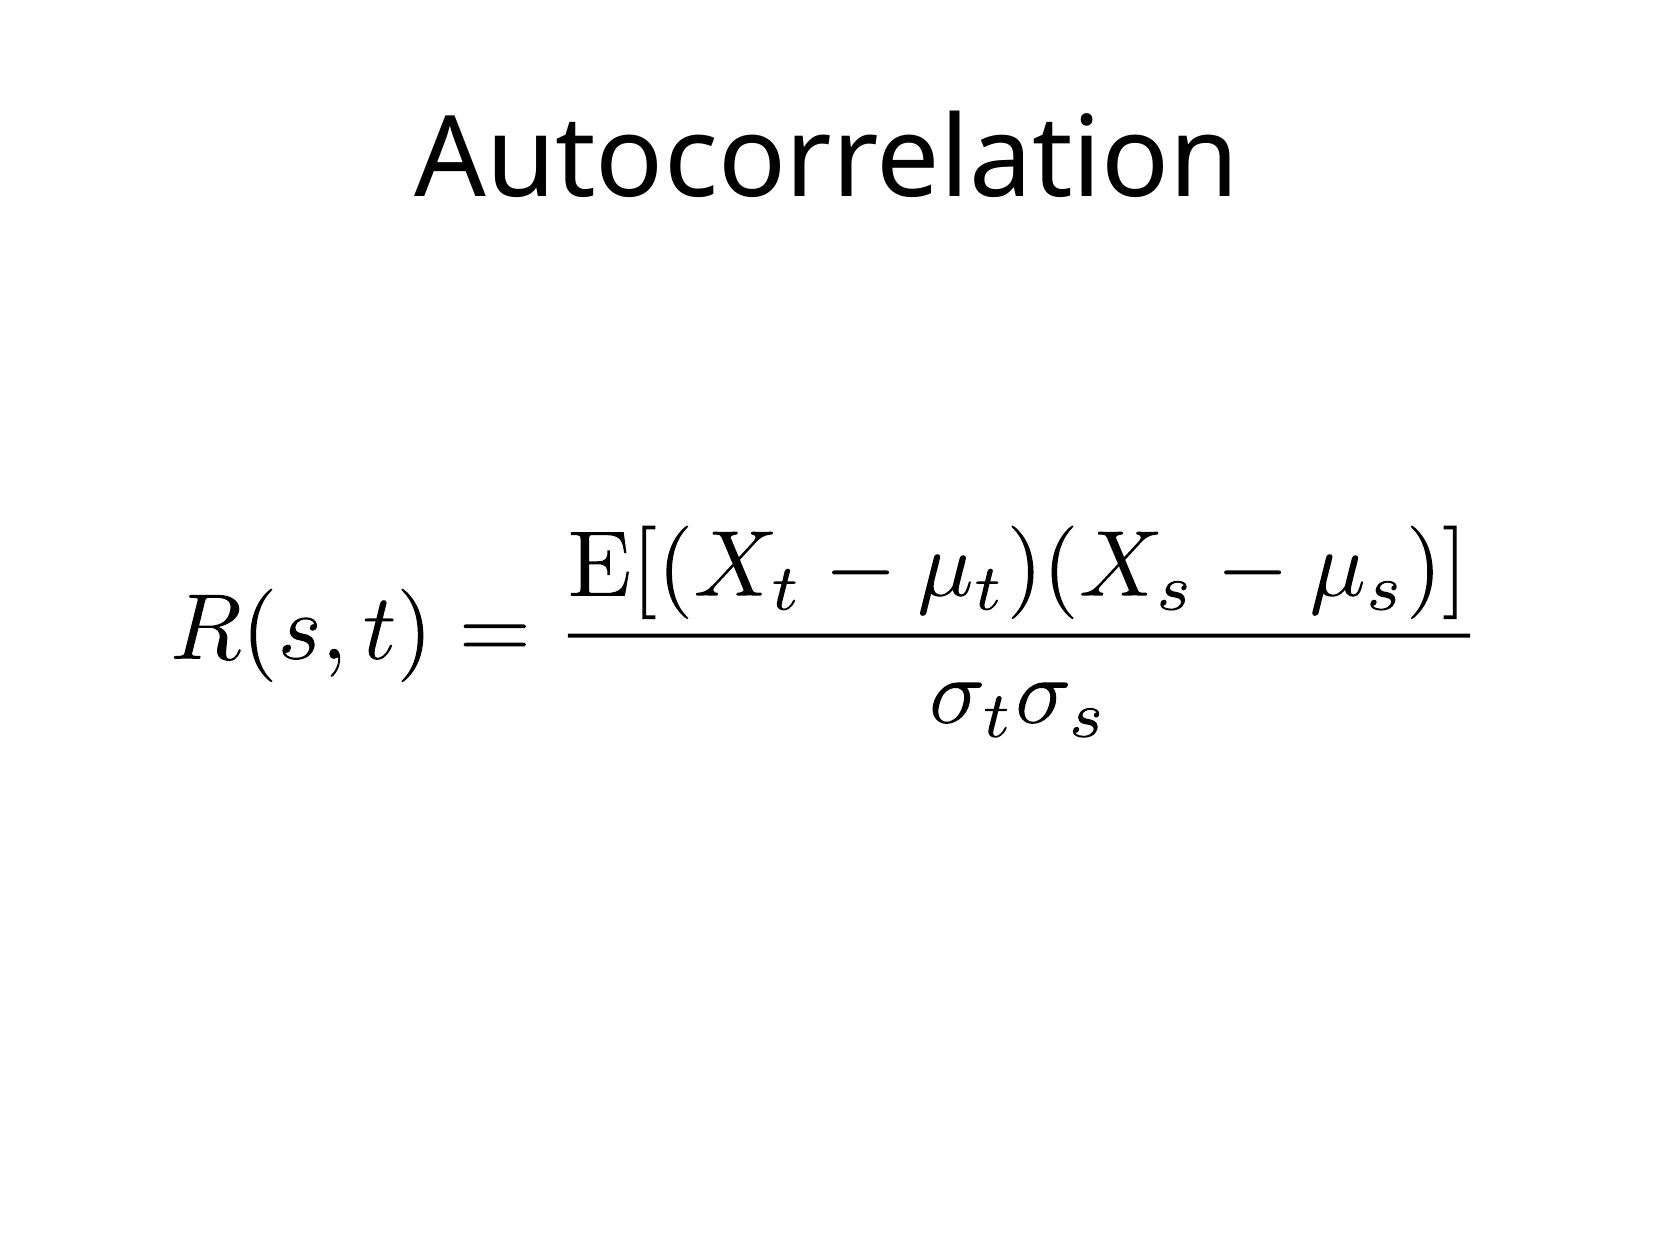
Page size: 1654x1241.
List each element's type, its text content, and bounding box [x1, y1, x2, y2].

text_box [169, 525, 1471, 738]
title Autocorrelation [82, 49, 1571, 257]
